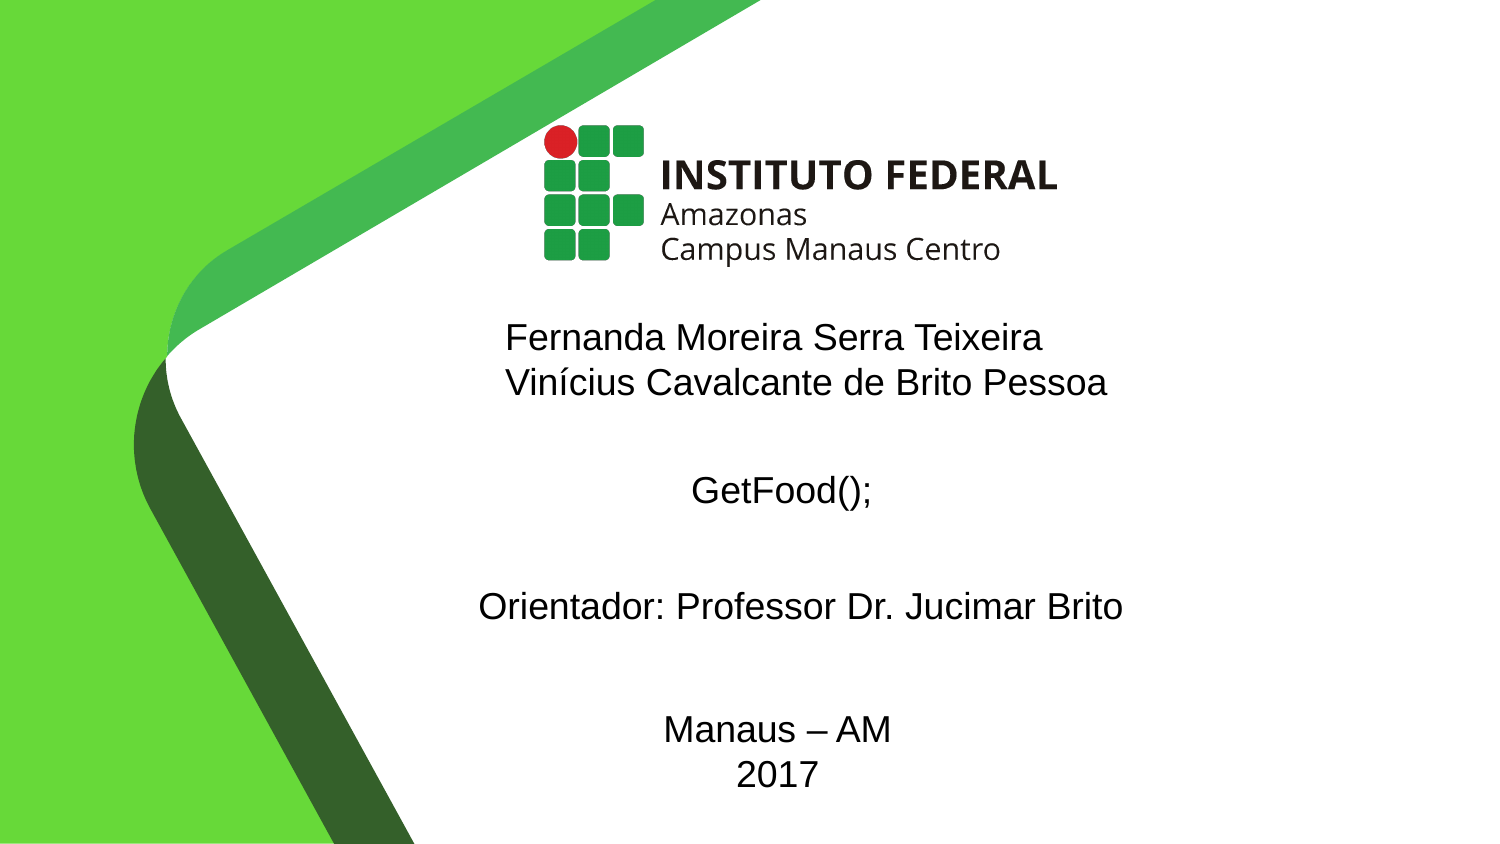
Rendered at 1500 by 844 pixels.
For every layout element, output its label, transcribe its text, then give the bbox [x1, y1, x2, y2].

text_box GetFood(); [676, 458, 1437, 520]
picture [544, 125, 1057, 267]
text_box Manaus – AM 2017 [559, 697, 996, 804]
text_box Fernanda Moreira Serra Teixeira Vinícius Cavalcante de Brito Pessoa [490, 305, 1211, 412]
text_box [0, 0, 761, 844]
text_box Orientador: Professor Dr. Jucimar Brito [463, 574, 1328, 636]
